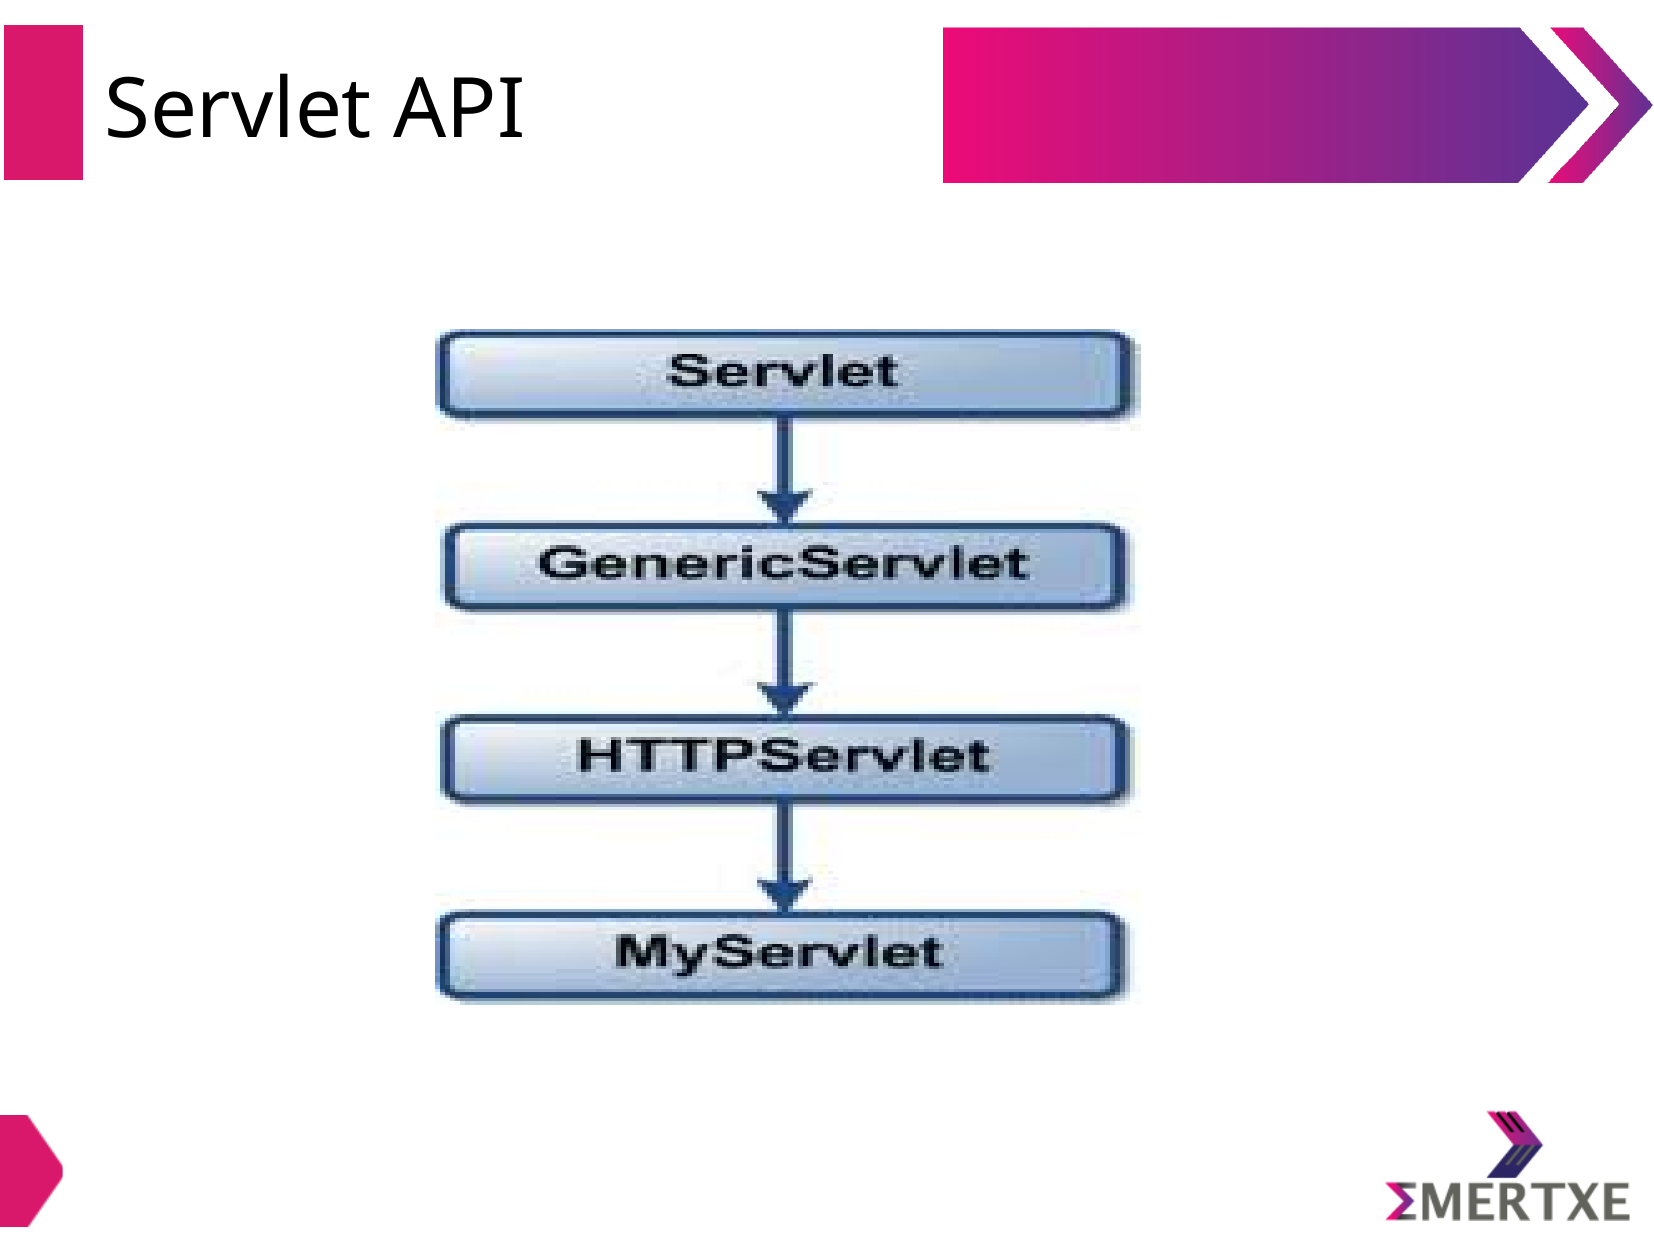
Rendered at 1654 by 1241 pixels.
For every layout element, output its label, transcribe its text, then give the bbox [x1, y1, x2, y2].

title Servlet API [82, 2, 1571, 210]
picture [435, 329, 1141, 1006]
picture [1385, 1107, 1631, 1221]
picture [1571, 27, 1653, 183]
